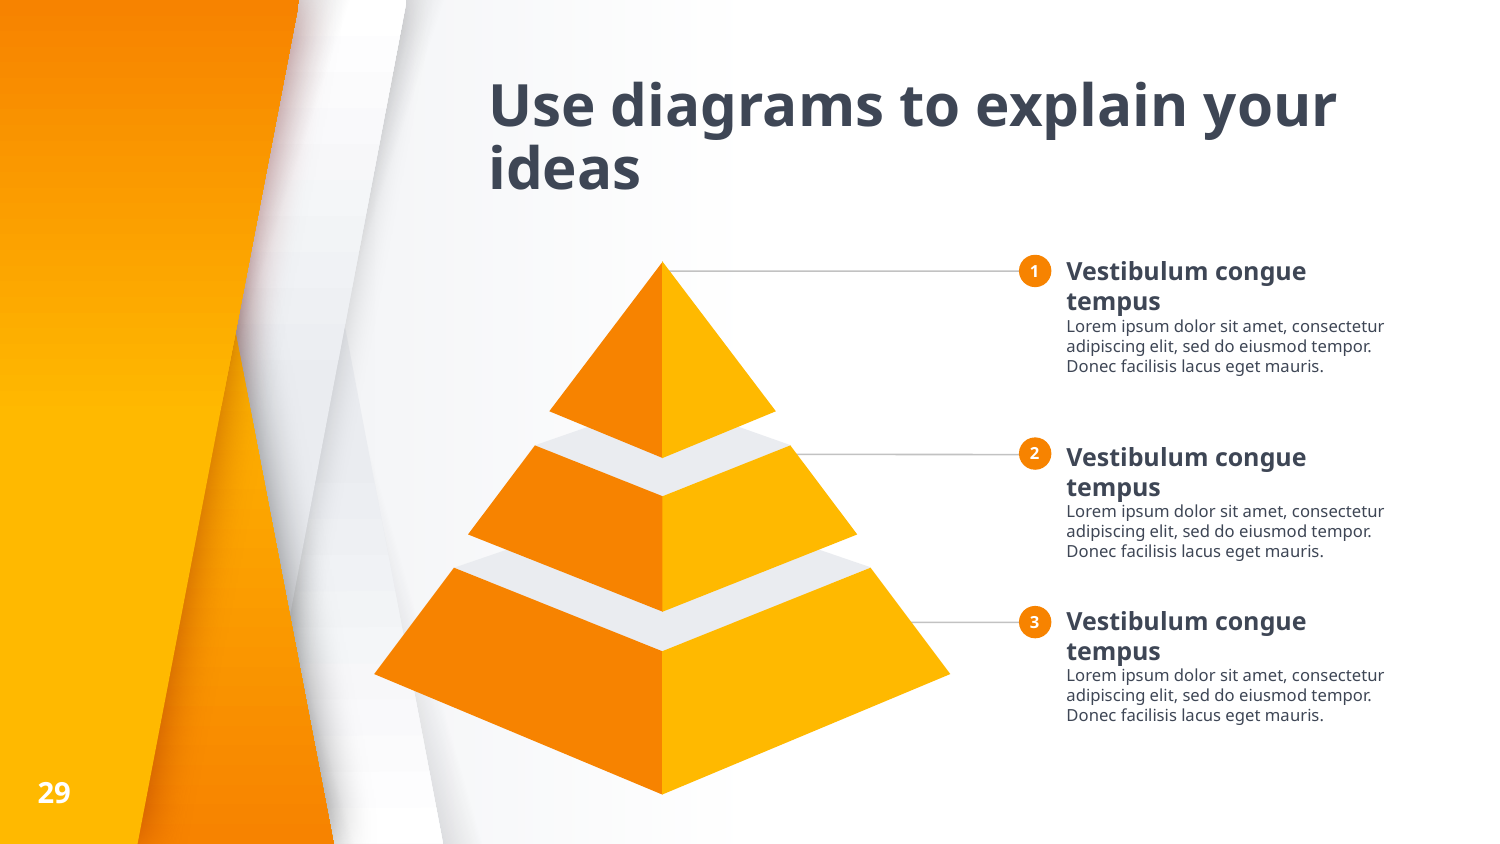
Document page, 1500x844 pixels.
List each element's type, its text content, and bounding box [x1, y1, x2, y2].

text_box Use diagrams to explain your ideas [488, 137, 1385, 202]
text_box 3 [1014, 596, 1056, 648]
text_box 2 [1014, 427, 1056, 480]
text_box Vestibulum congue tempus Lorem ipsum dolor sit amet, consectetur adipiscing elit, sed do eiusmod tempor. Donec facilisis lacus eget mauris. [1051, 615, 1422, 779]
text_box <número> [37, 773, 98, 816]
text_box Vestibulum congue tempus Lorem ipsum dolor sit amet, consectetur adipiscing elit, sed do eiusmod tempor. Donec facilisis lacus eget mauris. [1051, 430, 1422, 615]
text_box [374, 261, 951, 795]
text_box Vestibulum congue tempus Lorem ipsum dolor sit amet, consectetur adipiscing elit, sed do eiusmod tempor. Donec facilisis lacus eget mauris. [1051, 202, 1422, 430]
text_box 1 [1014, 245, 1056, 297]
